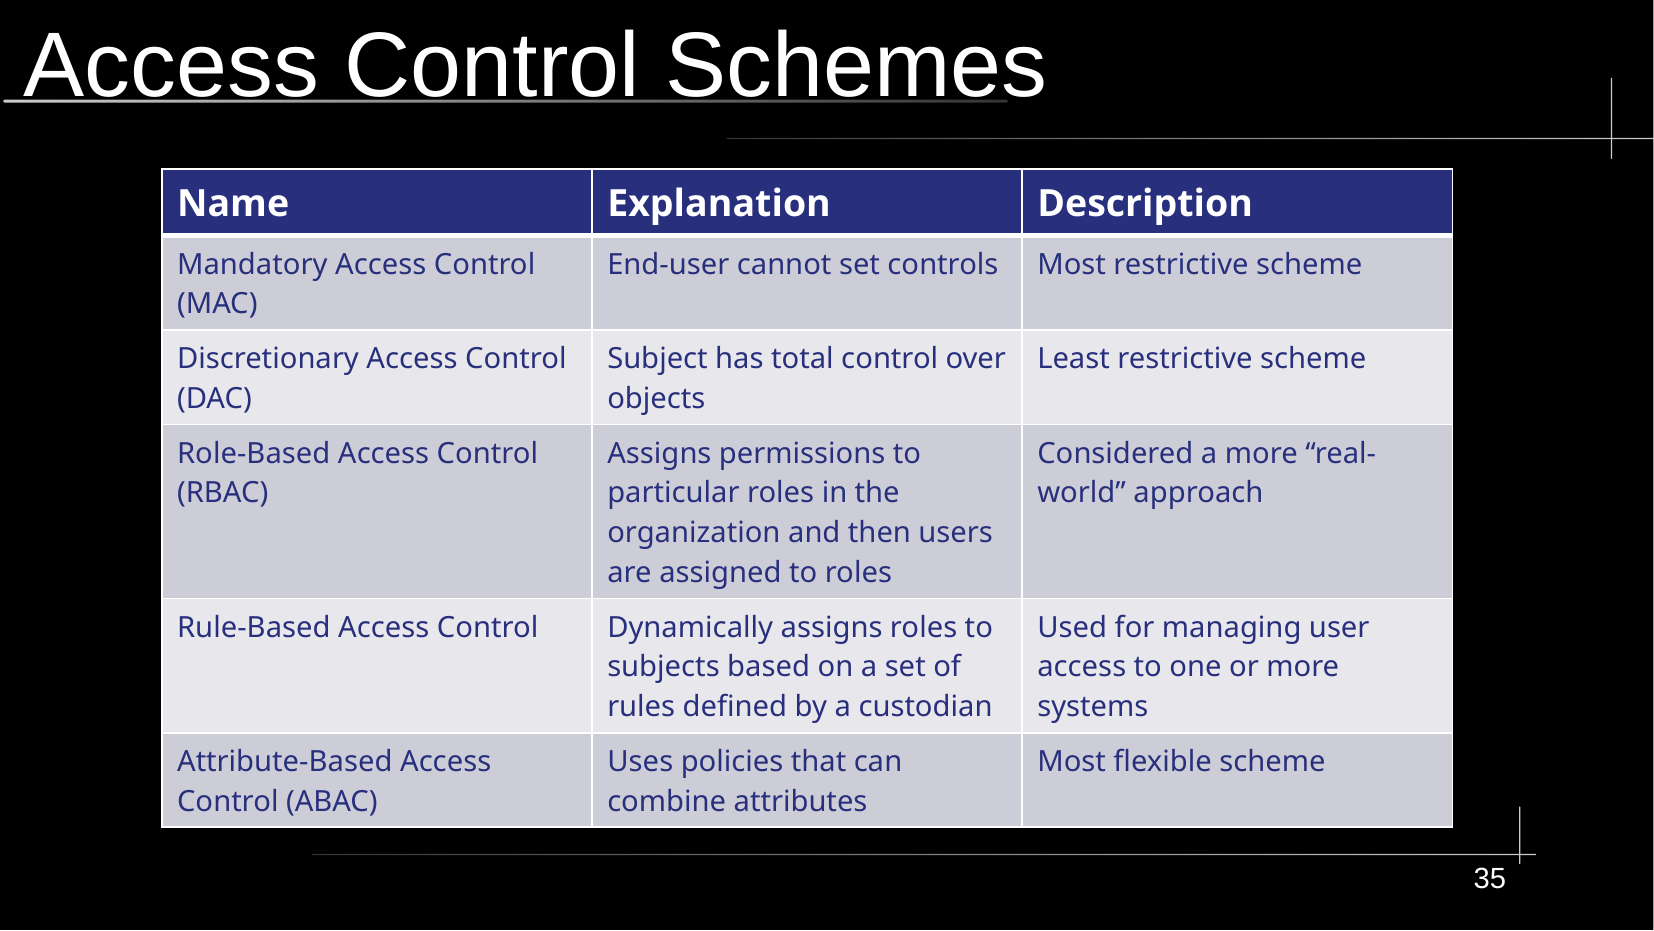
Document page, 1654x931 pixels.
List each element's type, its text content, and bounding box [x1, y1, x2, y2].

table_header Explanation [593, 170, 1021, 233]
table_cell Role-Based Access Control (RBAC) [163, 425, 591, 598]
table_cell Most flexible scheme [1023, 734, 1452, 826]
table_cell Subject has total control over objects [593, 331, 1021, 424]
title Access Control Schemes [23, 11, 1589, 119]
table_cell Attribute-Based Access Control (ABAC) [163, 734, 591, 826]
table_header Description [1023, 170, 1452, 233]
table_cell Mandatory Access Control (MAC) [163, 238, 591, 329]
table_cell Least restrictive scheme [1023, 331, 1452, 424]
table_cell Discretionary Access Control (DAC) [163, 331, 591, 424]
table_header Name [163, 170, 591, 233]
table_cell Uses policies that can combine attributes [593, 734, 1021, 826]
table_cell Used for managing user access to one or more systems [1023, 599, 1452, 732]
table_cell Assigns permissions to particular roles in the organization and then users are assigned to roles [593, 425, 1021, 598]
table_cell Most restrictive scheme [1023, 238, 1452, 329]
table_cell Considered a more “real-world” approach [1023, 425, 1452, 598]
table_cell Rule-Based Access Control [163, 599, 591, 732]
table_cell Dynamically assigns roles to subjects based on a set of rules defined by a custodian [593, 599, 1021, 732]
table_cell End-user cannot set controls [593, 238, 1021, 329]
